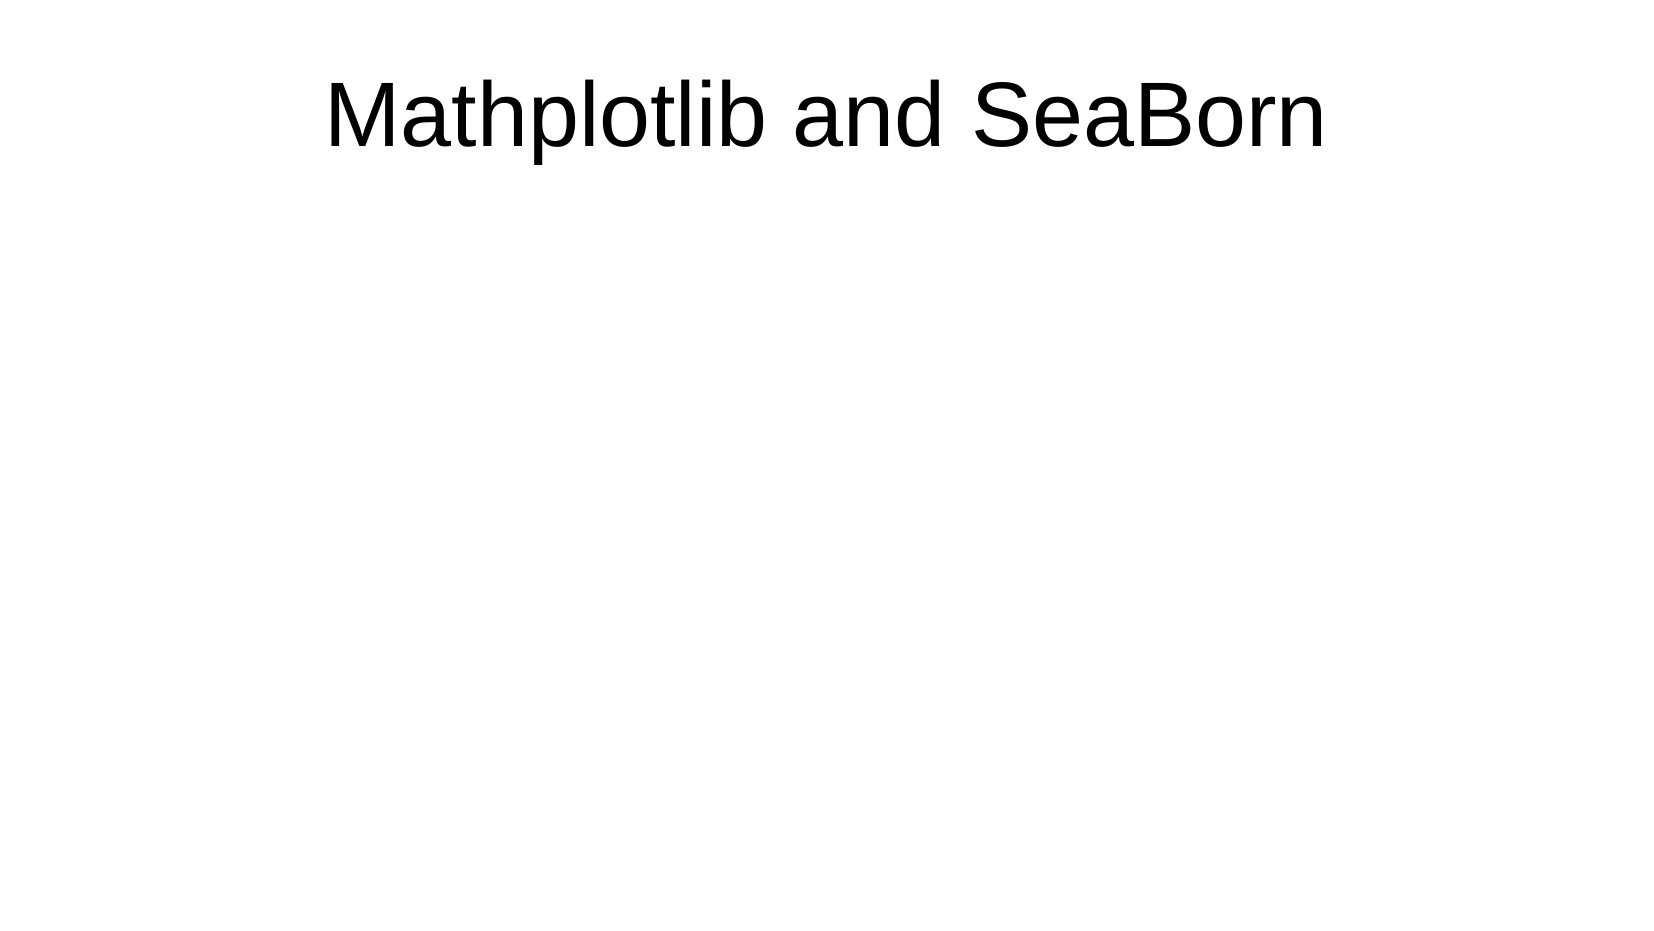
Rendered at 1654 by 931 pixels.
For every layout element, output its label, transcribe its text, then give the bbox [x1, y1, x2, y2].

title Mathplotlib and SeaBorn [82, 37, 1571, 193]
